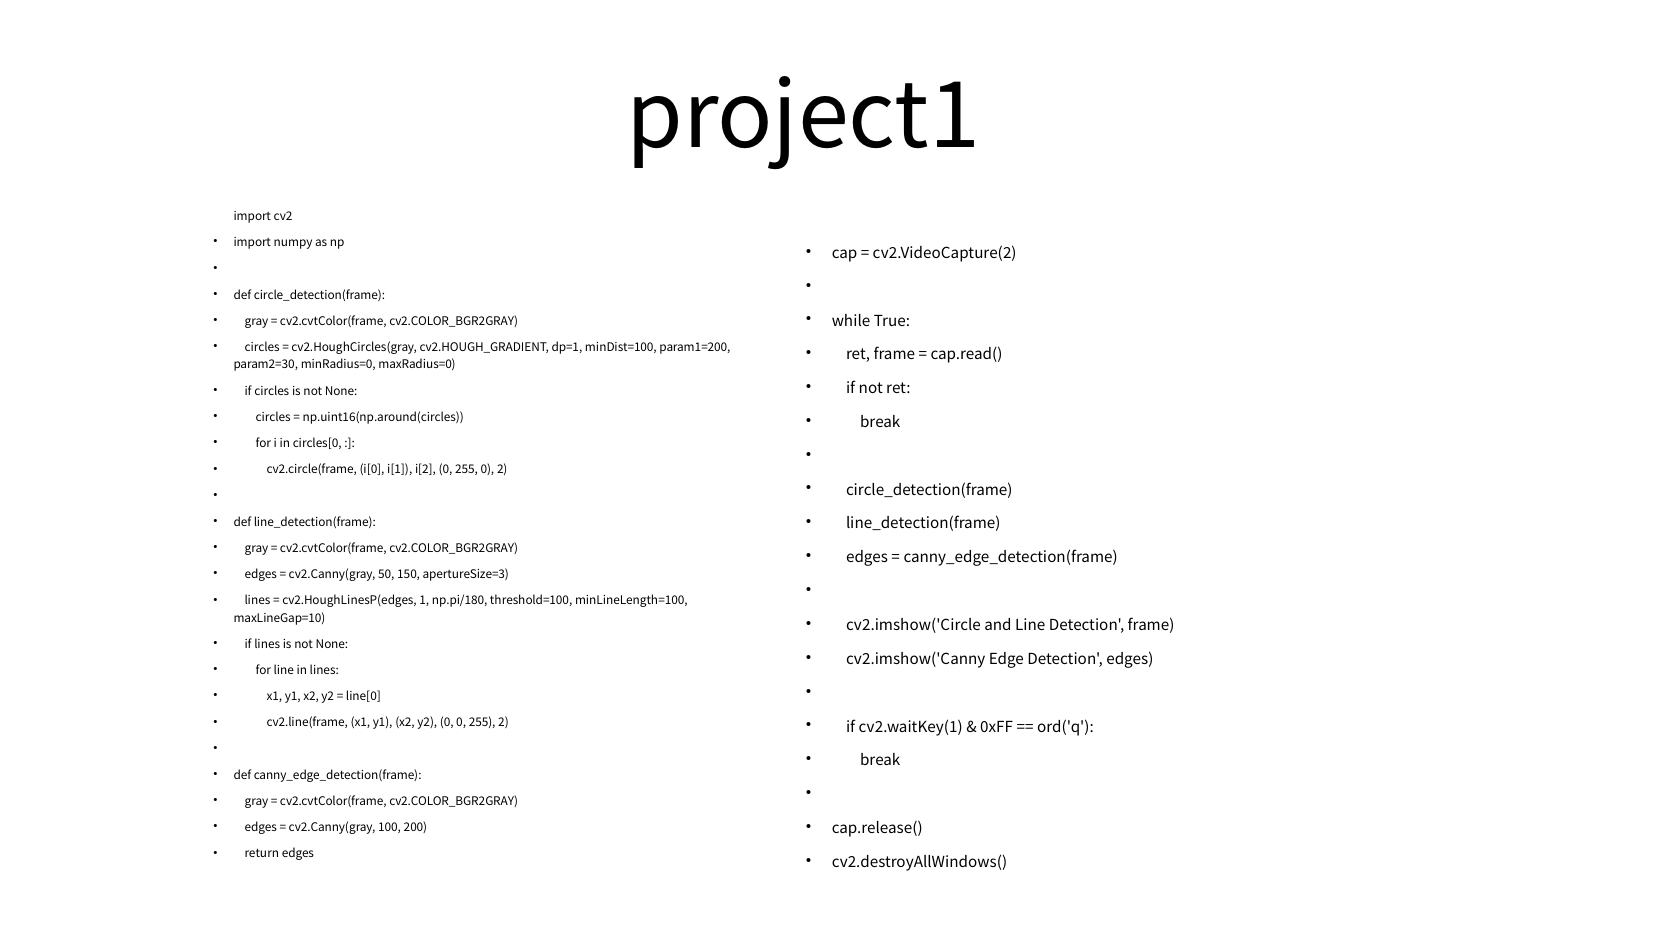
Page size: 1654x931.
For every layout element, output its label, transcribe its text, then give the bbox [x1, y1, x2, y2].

title project1 [59, 29, 1548, 185]
list cap = cv2.VideoCapture(2) while True: ret, frame = cap.read() if not ret: break circle_detection(frame) line_detection(frame) edges = canny_edge_detection(frame) cv2.imshow('Circle and Line Detection', frame) cv2.imshow('Canny Edge Detection', edges) if cv2.waitKey(1) & 0xFF == ord('q'): break cap.release() cv2.destroyAllWindows() [797, 206, 1365, 875]
list import cv2 import numpy as np def circle_detection(frame): gray = cv2.cvtColor(frame, cv2.COLOR_BGR2GRAY) circles = cv2.HoughCircles(gray, cv2.HOUGH_GRADIENT, dp=1, minDist=100, param1=200, param2=30, minRadius=0, maxRadius=0) if circles is not None: circles = np.uint16(np.around(circles)) for i in circles[0, :]: cv2.circle(frame, (i[0], i[1]), i[2], (0, 255, 0), 2) def line_detection(frame): gray = cv2.cvtColor(frame, cv2.COLOR_BGR2GRAY) edges = cv2.Canny(gray, 50, 150, apertureSize=3) lines = cv2.HoughLinesP(edges, 1, np.pi/180, threshold=100, minLineLength=100, maxLineGap=10) if lines is not None: for line in lines: x1, y1, x2, y2 = line[0] cv2.line(frame, (x1, y1), (x2, y2), (0, 0, 255), 2) def canny_edge_detection(frame): gray = cv2.cvtColor(frame, cv2.COLOR_BGR2GRAY) edges = cv2.Canny(gray, 100, 200) return edges [206, 206, 774, 875]
